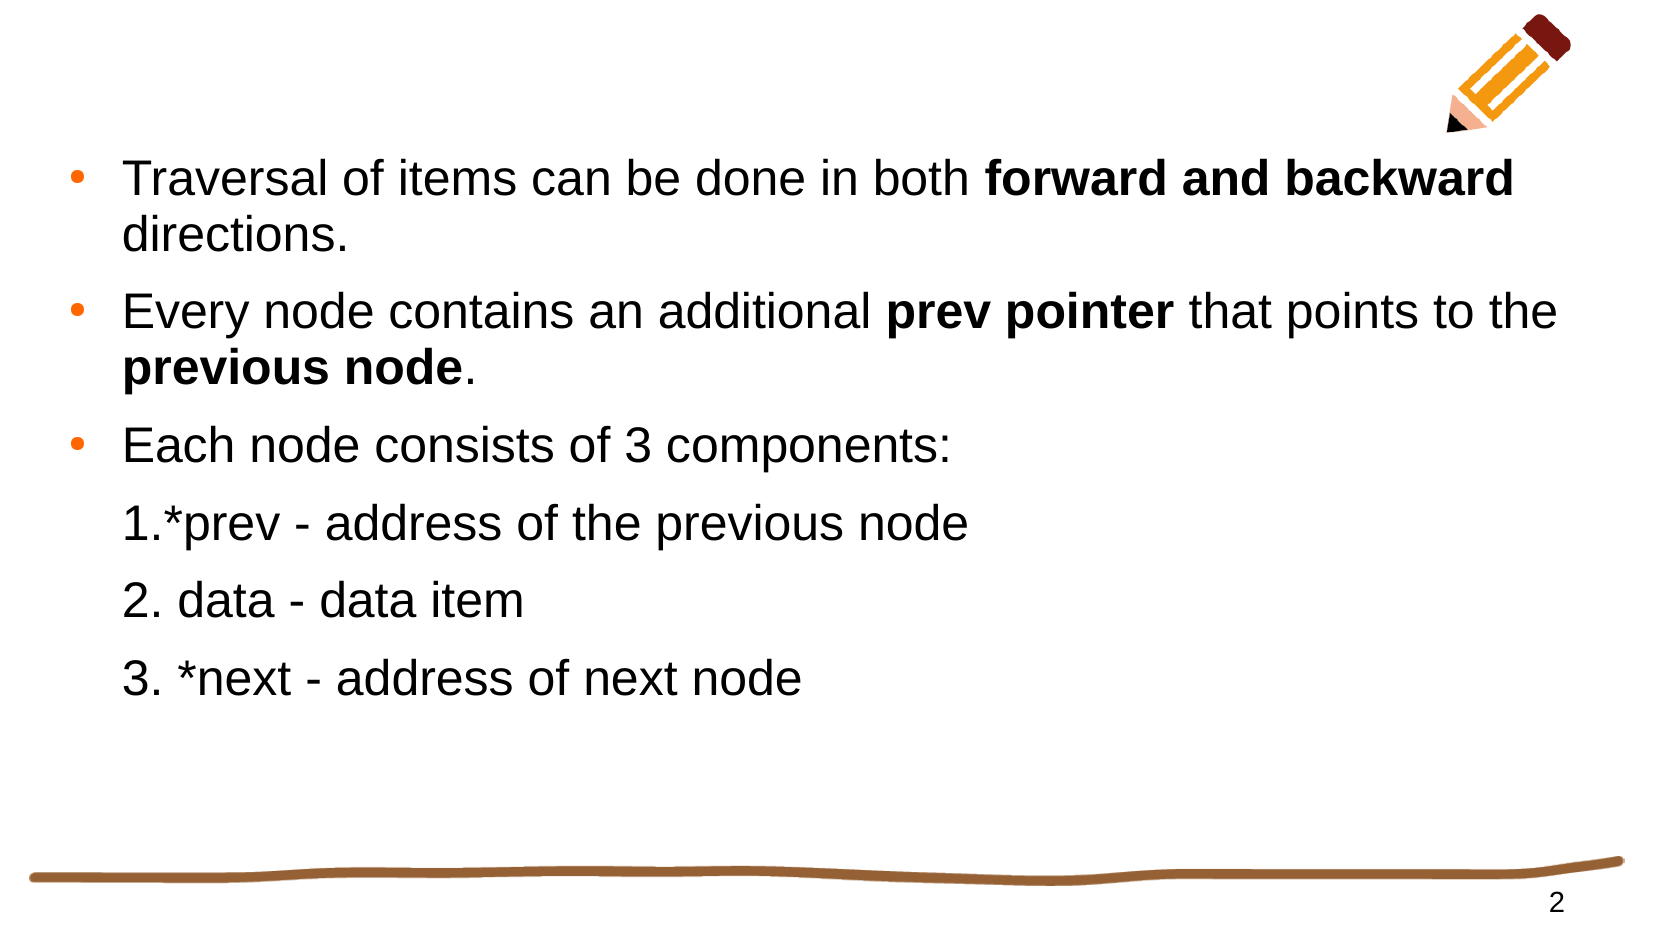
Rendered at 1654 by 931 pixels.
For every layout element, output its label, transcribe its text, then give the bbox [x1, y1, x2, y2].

picture [29, 856, 1625, 886]
picture [1446, 14, 1571, 133]
list Traversal of items can be done in both forward and backward directions. Every node contains an additional prev pointer that points to the previous node. Each node consists of 3 components: 1.*prev - address of the previous node 2. data - data item 3. *next - address of next node [51, 150, 1576, 863]
